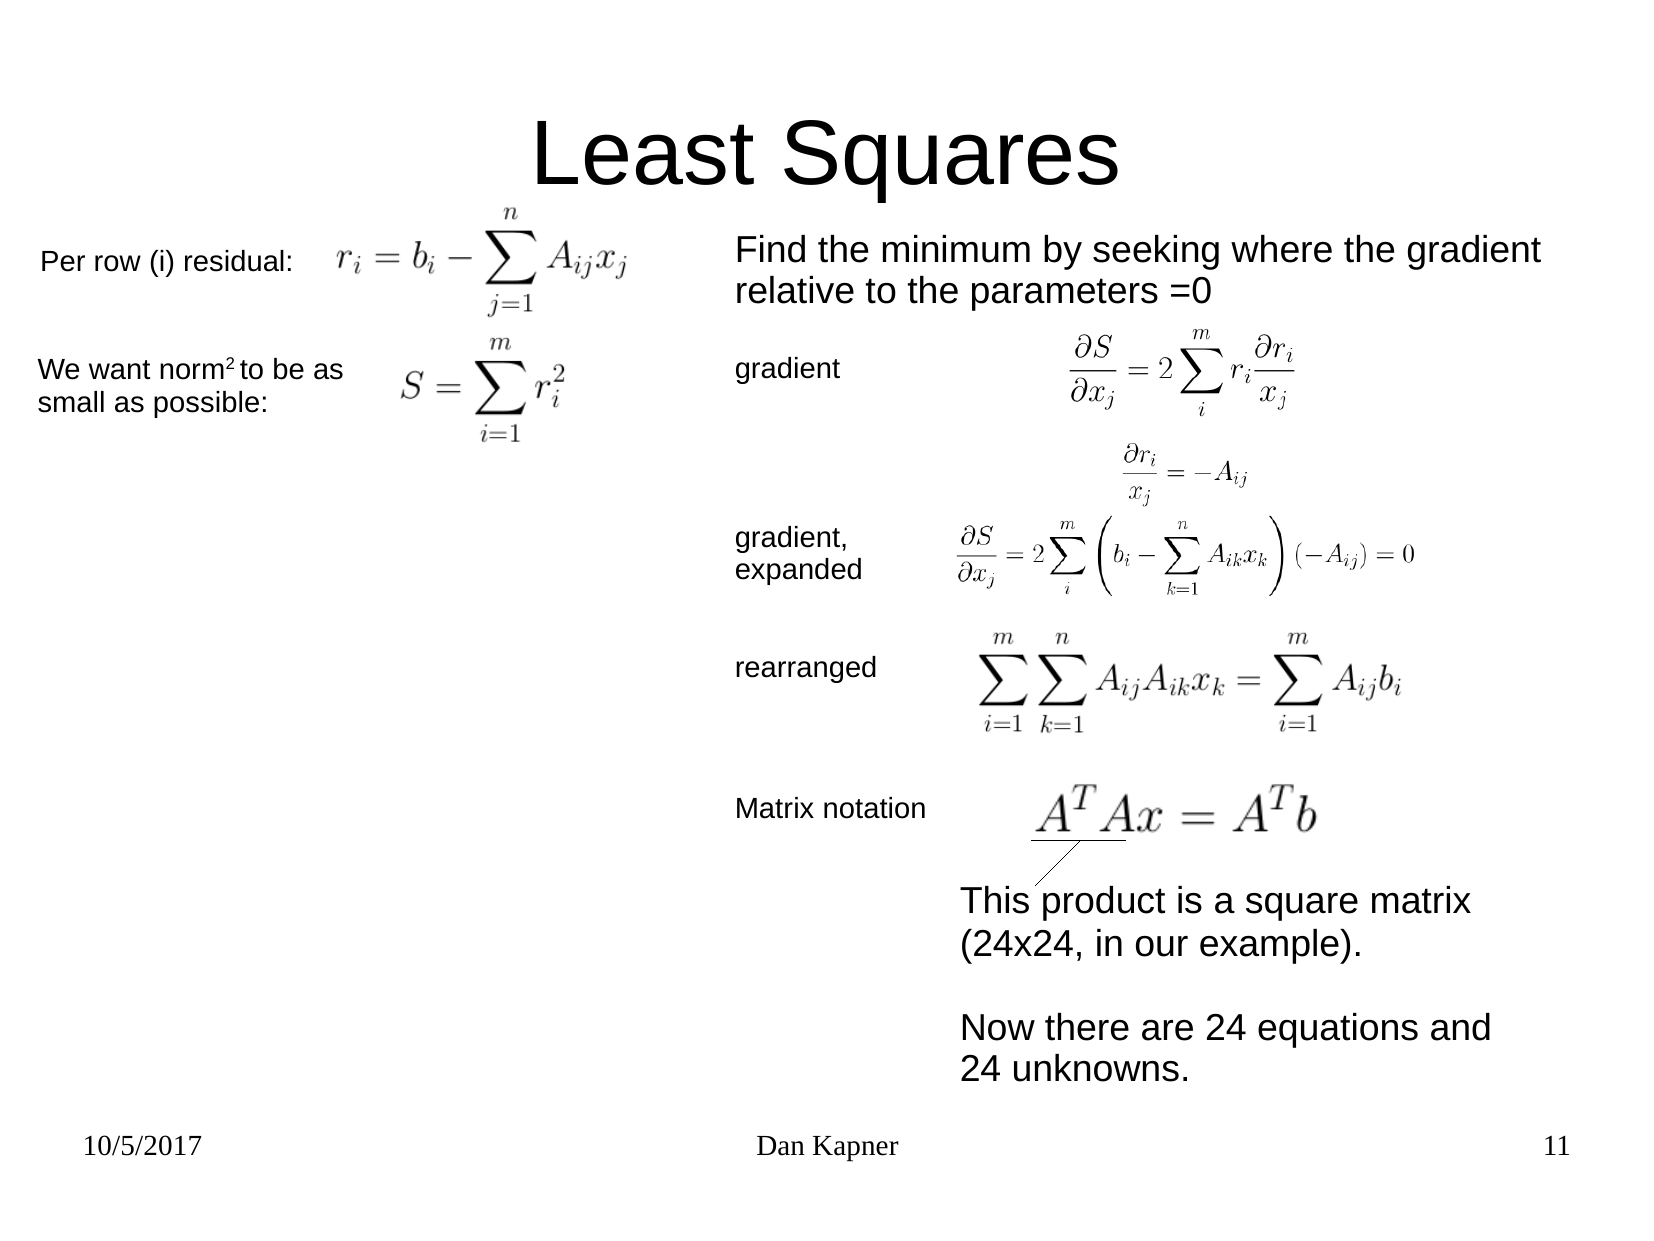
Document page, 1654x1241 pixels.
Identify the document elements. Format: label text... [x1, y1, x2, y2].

text_box rearranged [720, 643, 916, 723]
text_box Per row (i) residual: [25, 237, 401, 298]
title Least Squares [82, 49, 1571, 257]
picture [935, 320, 1427, 603]
text_box gradient, expanded [720, 513, 886, 594]
text_box Matrix notation [720, 784, 946, 865]
text_box We want norm2 to be as small as possible: [22, 345, 398, 426]
picture [1031, 772, 1330, 856]
text_box Find the minimum by seeking where the gradient relative to the parameters =0 [720, 220, 1606, 361]
picture [940, 623, 1421, 751]
text_box gradient [720, 345, 886, 406]
picture [315, 195, 691, 451]
text_box This product is a square matrix (24x24, in our example). Now there are 24 equations and 24 unknowns. [945, 872, 1531, 1098]
